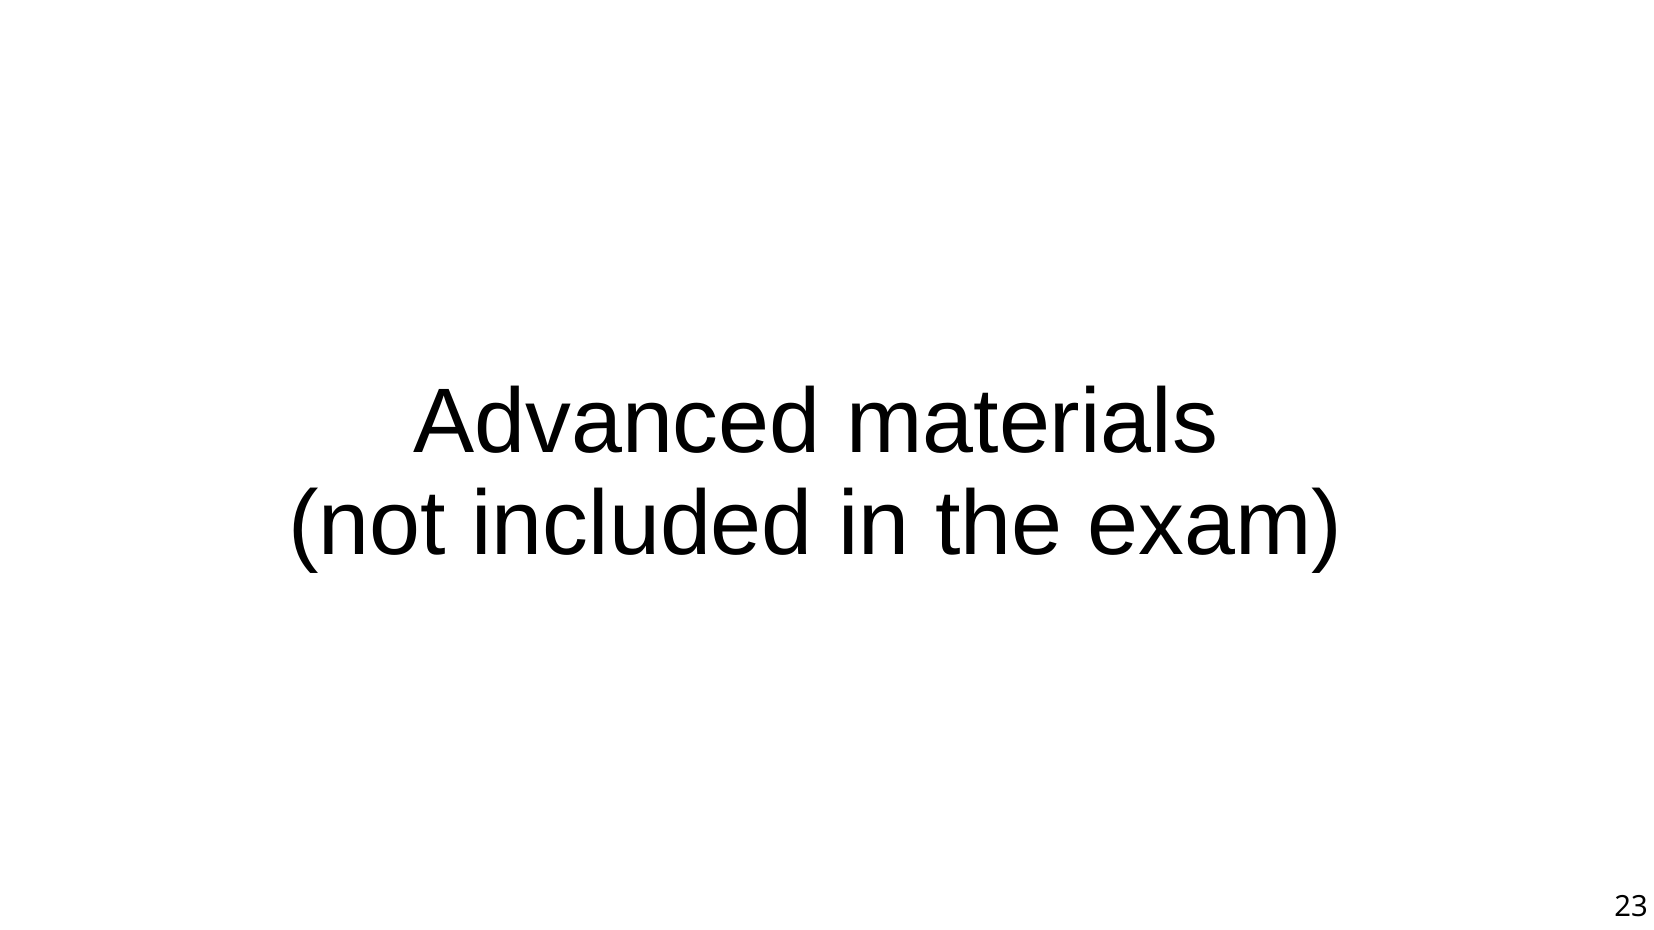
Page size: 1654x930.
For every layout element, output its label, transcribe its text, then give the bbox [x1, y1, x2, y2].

title Advanced materials (not included in the exam) [72, 359, 1561, 584]
